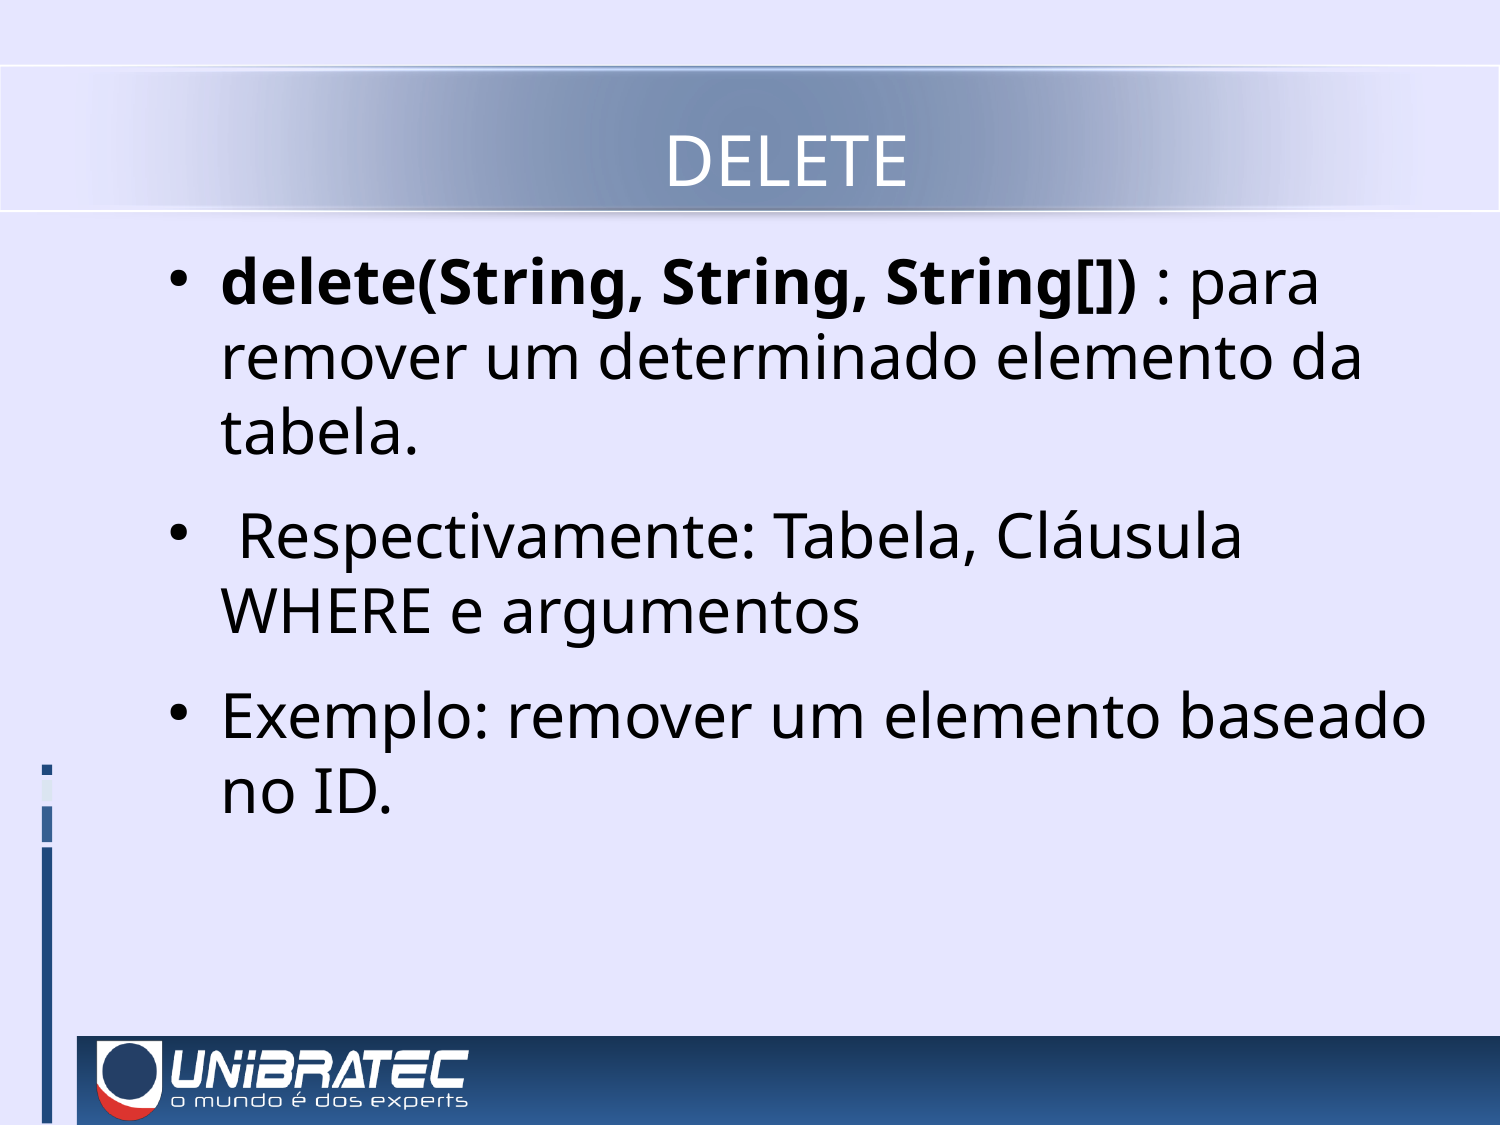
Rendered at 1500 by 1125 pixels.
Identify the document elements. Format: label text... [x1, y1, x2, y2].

picture [96, 1040, 469, 1121]
list delete(String, String, String[]) : para remover um determinado elemento da tabela. Respectivamente: Tabela, Cláusula WHERE e argumentos Exemplo: remover um elemento baseado no ID. [150, 242, 1441, 1034]
picture [0, 58, 1500, 227]
title DELETE [150, 84, 1424, 233]
